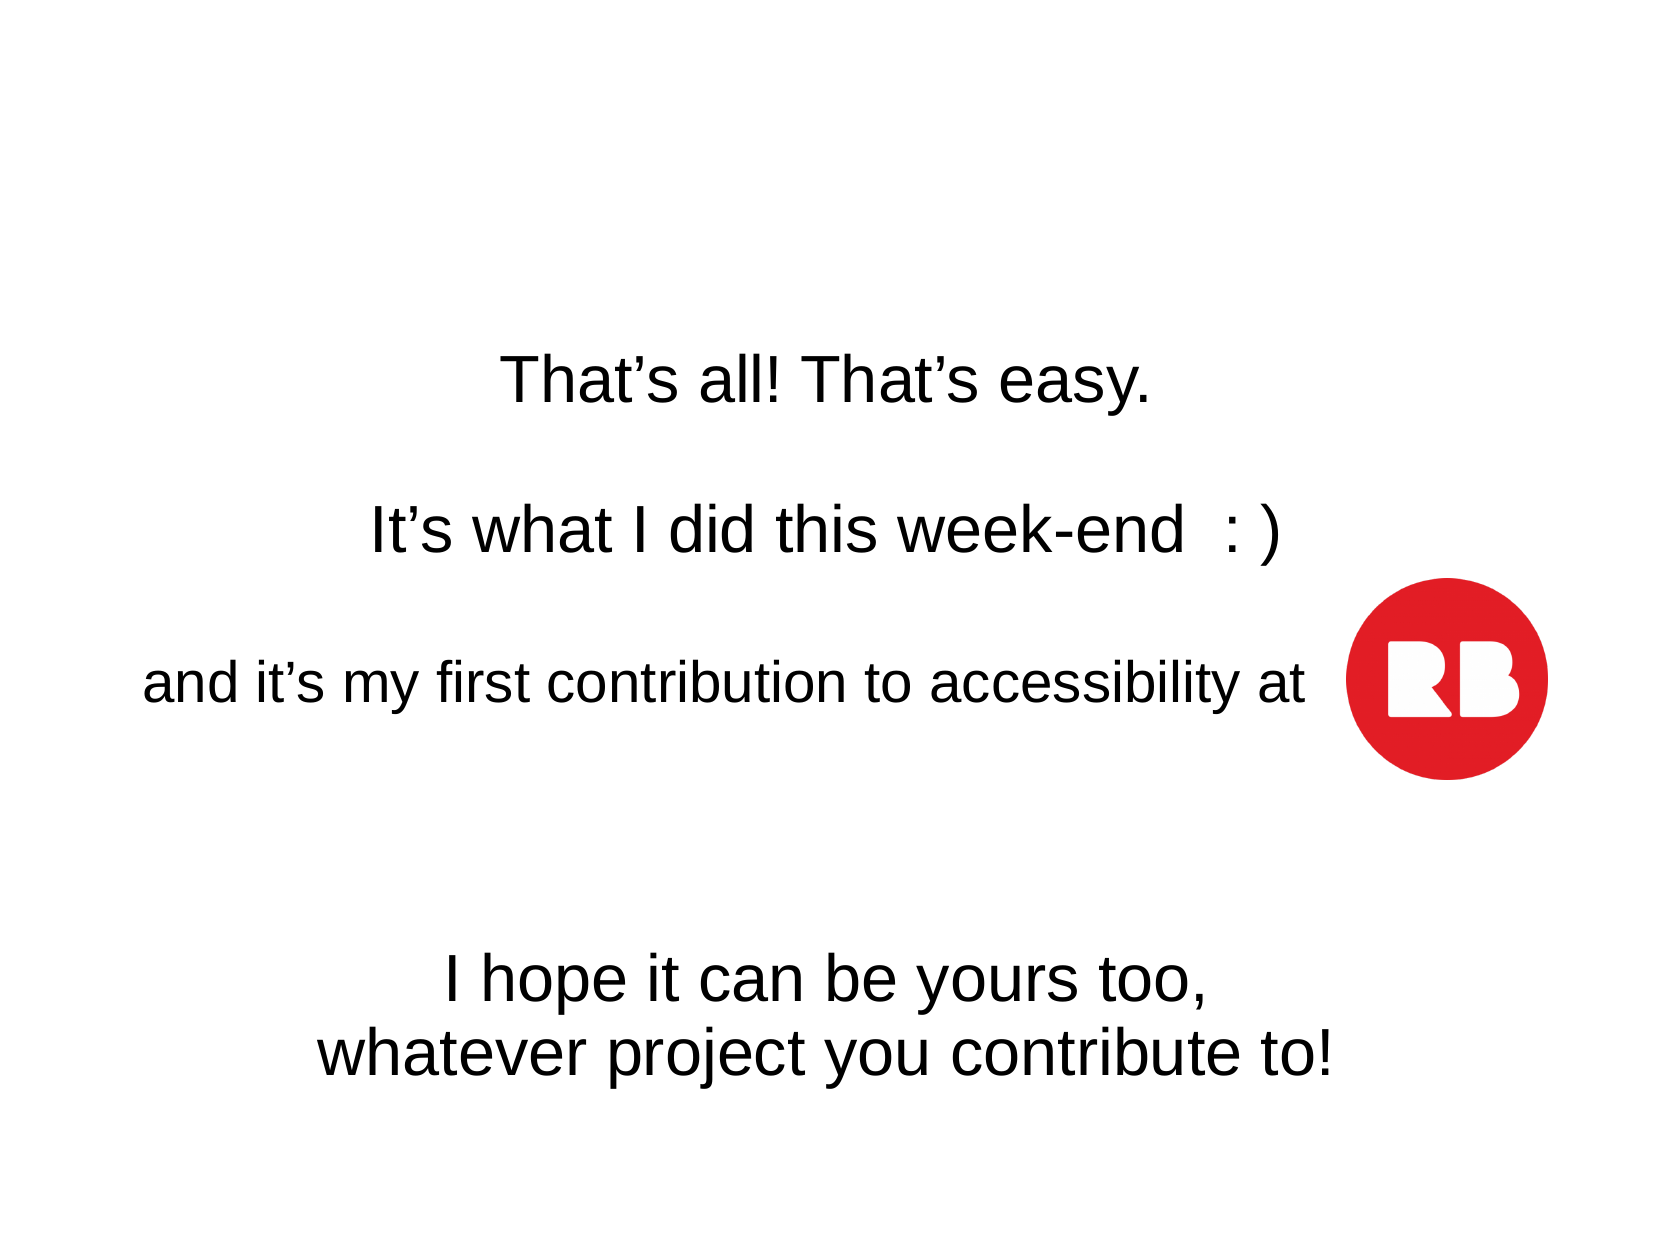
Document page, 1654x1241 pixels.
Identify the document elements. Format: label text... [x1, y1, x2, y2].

subtitle That’s all! That’s easy. It’s what I did this week-end : ) and it’s my first contribution to accessibility at I hope it can be yours too, whatever project you contribute to! [82, 0, 1571, 1091]
picture [1346, 578, 1548, 780]
